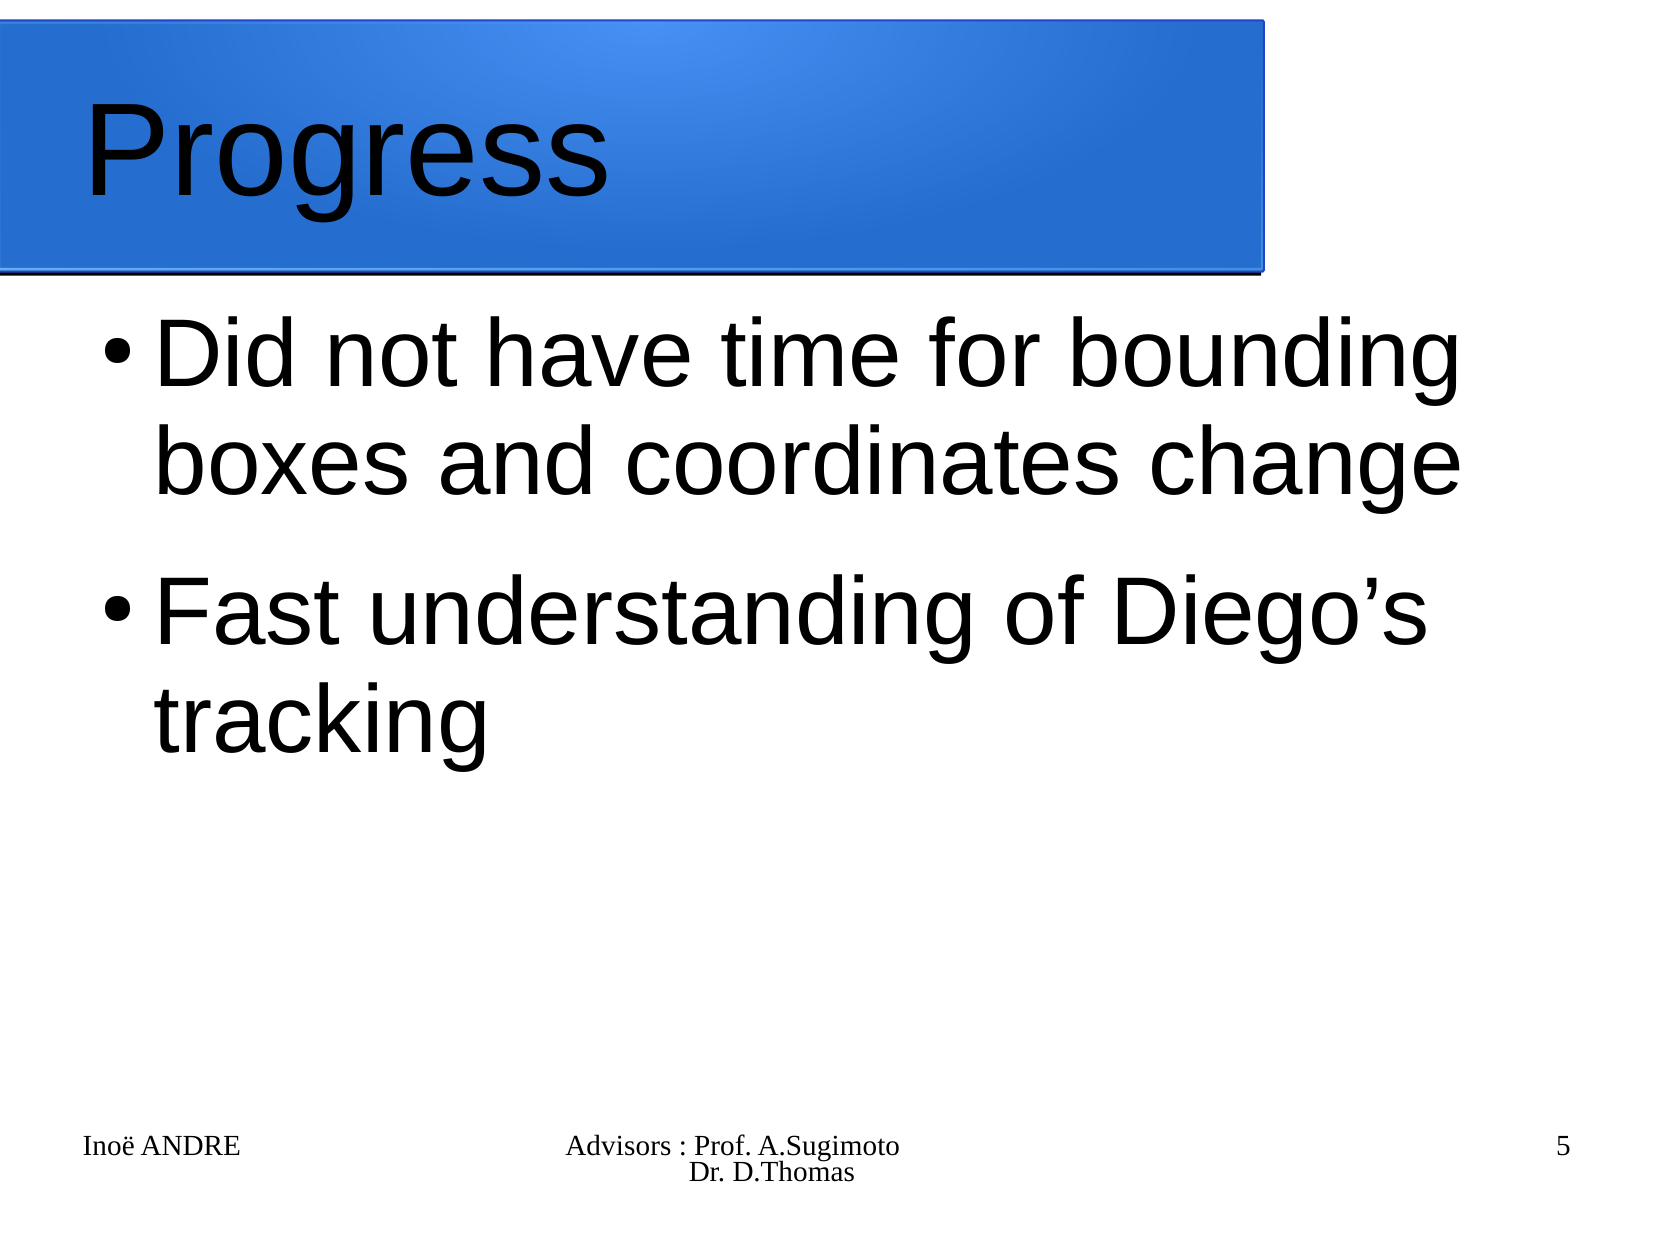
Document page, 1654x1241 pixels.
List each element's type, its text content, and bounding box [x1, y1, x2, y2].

list Did not have time for bounding boxes and coordinates change Fast understanding of Diego’s tracking [82, 299, 1571, 1019]
title Progress [82, 47, 1235, 252]
